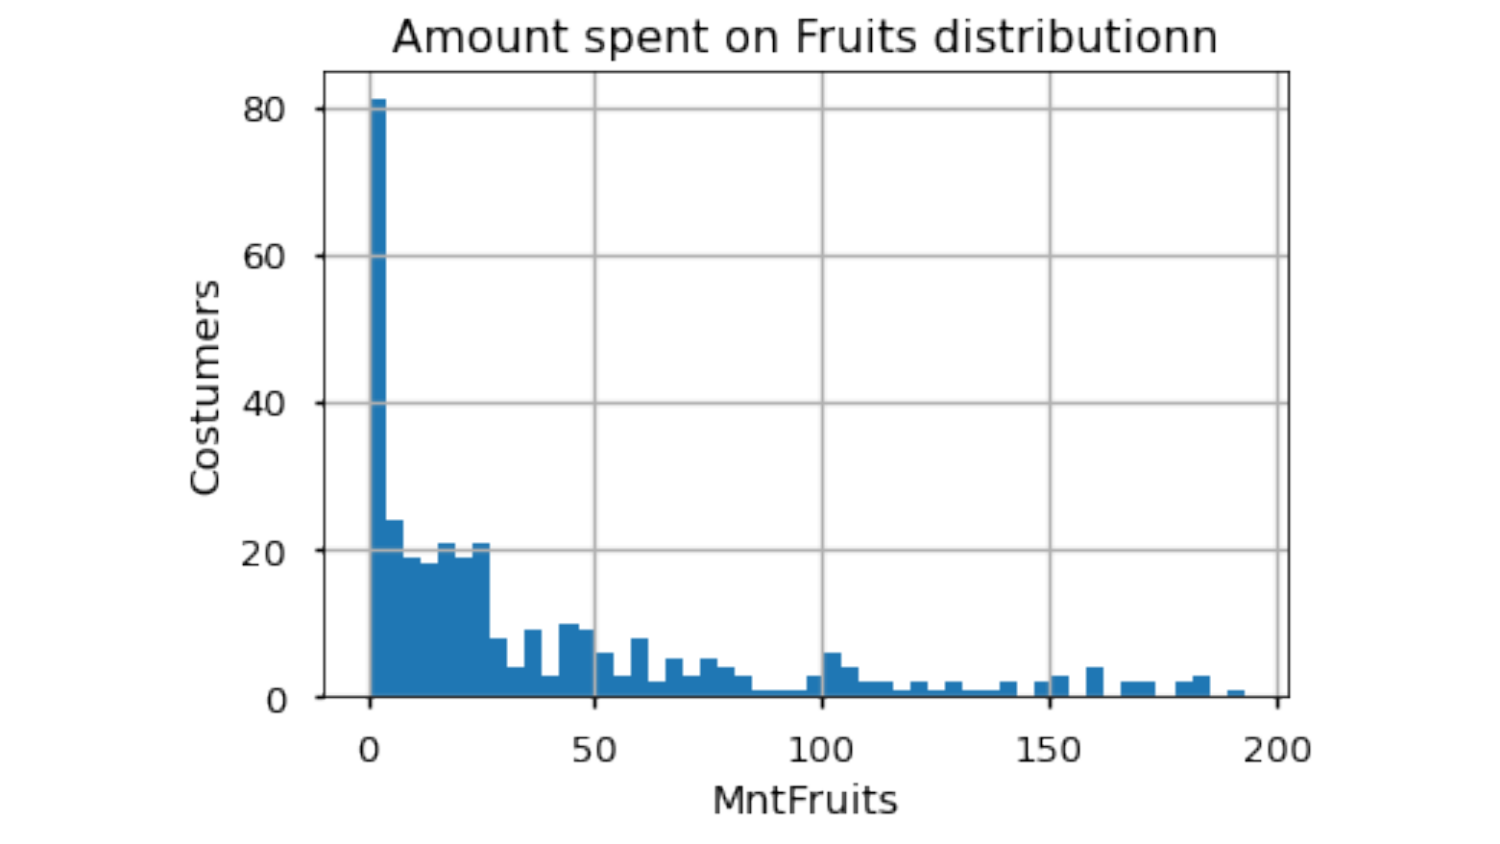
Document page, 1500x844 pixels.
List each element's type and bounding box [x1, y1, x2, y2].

picture [168, 0, 1332, 844]
